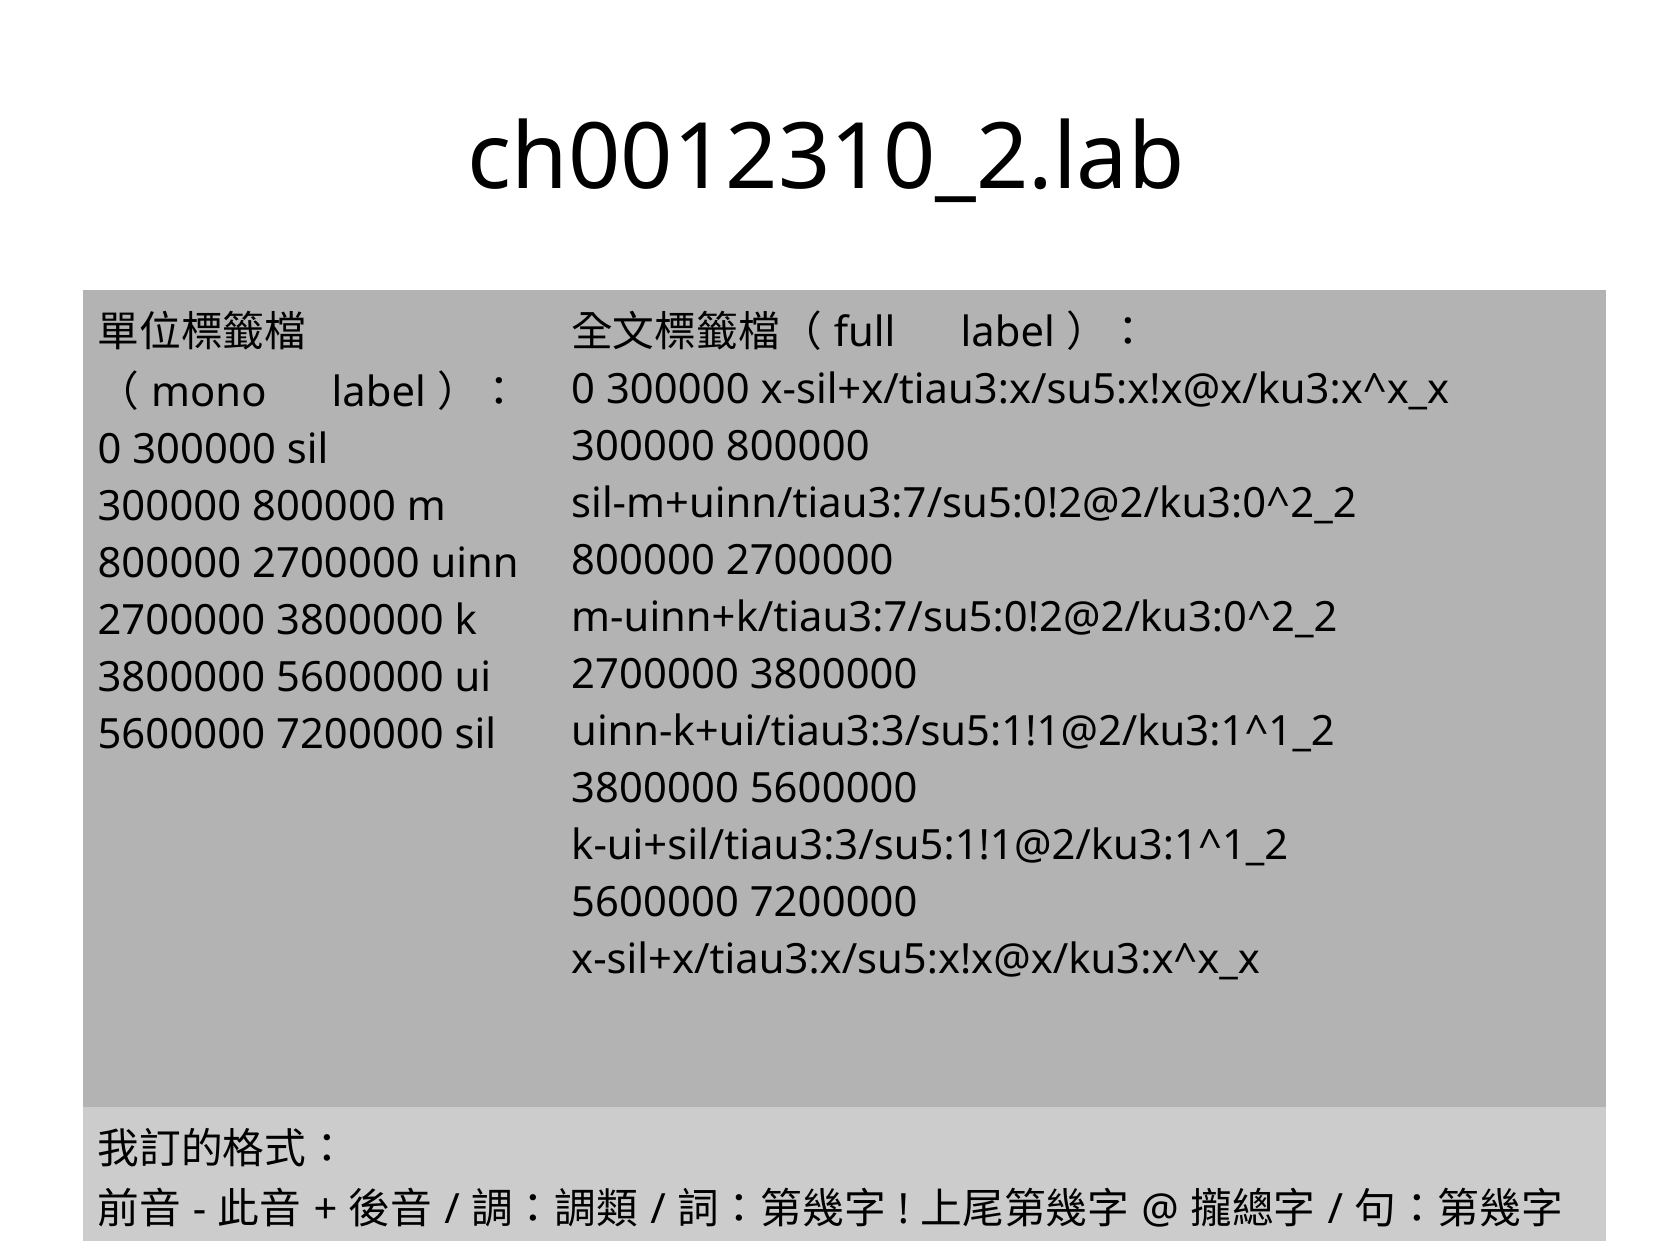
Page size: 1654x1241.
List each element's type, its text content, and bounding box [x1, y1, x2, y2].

table_cell 我訂的格式： 前音-此音+後音/調：調類/詞：第幾字!上尾第幾字@攏總字/句：第幾字^上尾第幾字_攏總字 [83, 1107, 1606, 1241]
title ch0012310_2.lab [82, 49, 1571, 257]
table_header 單位標籤檔 （mono label）： 0 300000 sil 300000 800000 m 800000 2700000 uinn 2700000 3800000 k 3800000 5600000 ui 5600000 7200000 sil [83, 290, 557, 1107]
table_header 全文標籤檔（full label）： 0 300000 x-sil+x/tiau3:x/su5:x!x@x/ku3:x^x_x 300000 800000 sil-m+uinn/tiau3:7/su5:0!2@2/ku3:0^2_2 800000 2700000 m-uinn+k/tiau3:7/su5:0!2@2/ku3:0^2_2 2700000 3800000 uinn-k+ui/tiau3:3/su5:1!1@2/ku3:1^1_2 3800000 5600000 k-ui+sil/tiau3:3/su5:1!1@2/ku3:1^1_2 5600000 7200000 x-sil+x/tiau3:x/su5:x!x@x/ku3:x^x_x [557, 290, 1606, 1107]
